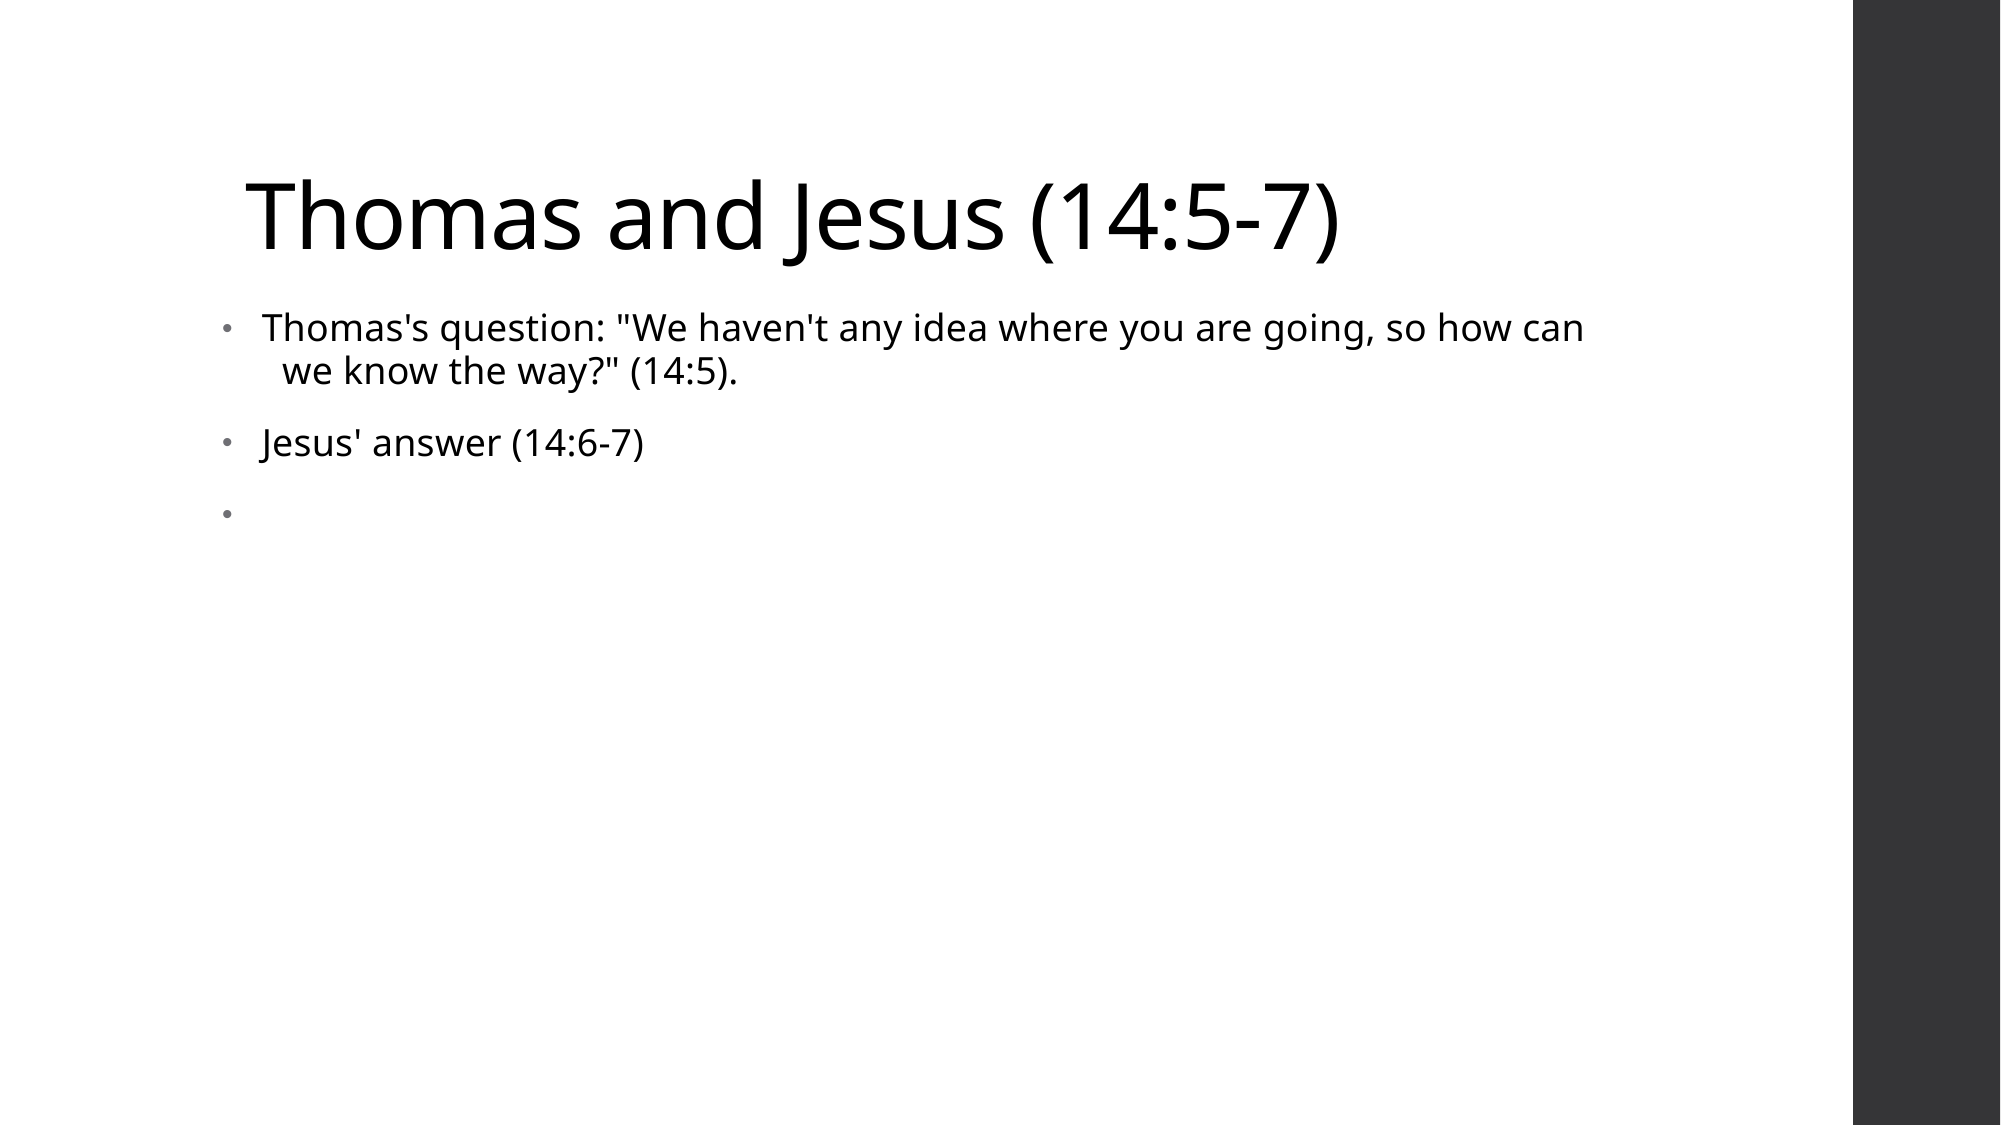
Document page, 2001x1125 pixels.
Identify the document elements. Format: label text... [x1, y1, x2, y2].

list Thomas's question: "We haven't any idea where you are going, so how can we know the way?" (14:5). Jesus' answer (14:6-7) [206, 299, 1617, 1014]
title Thomas and Jesus (14:5-7) [206, 60, 1797, 278]
